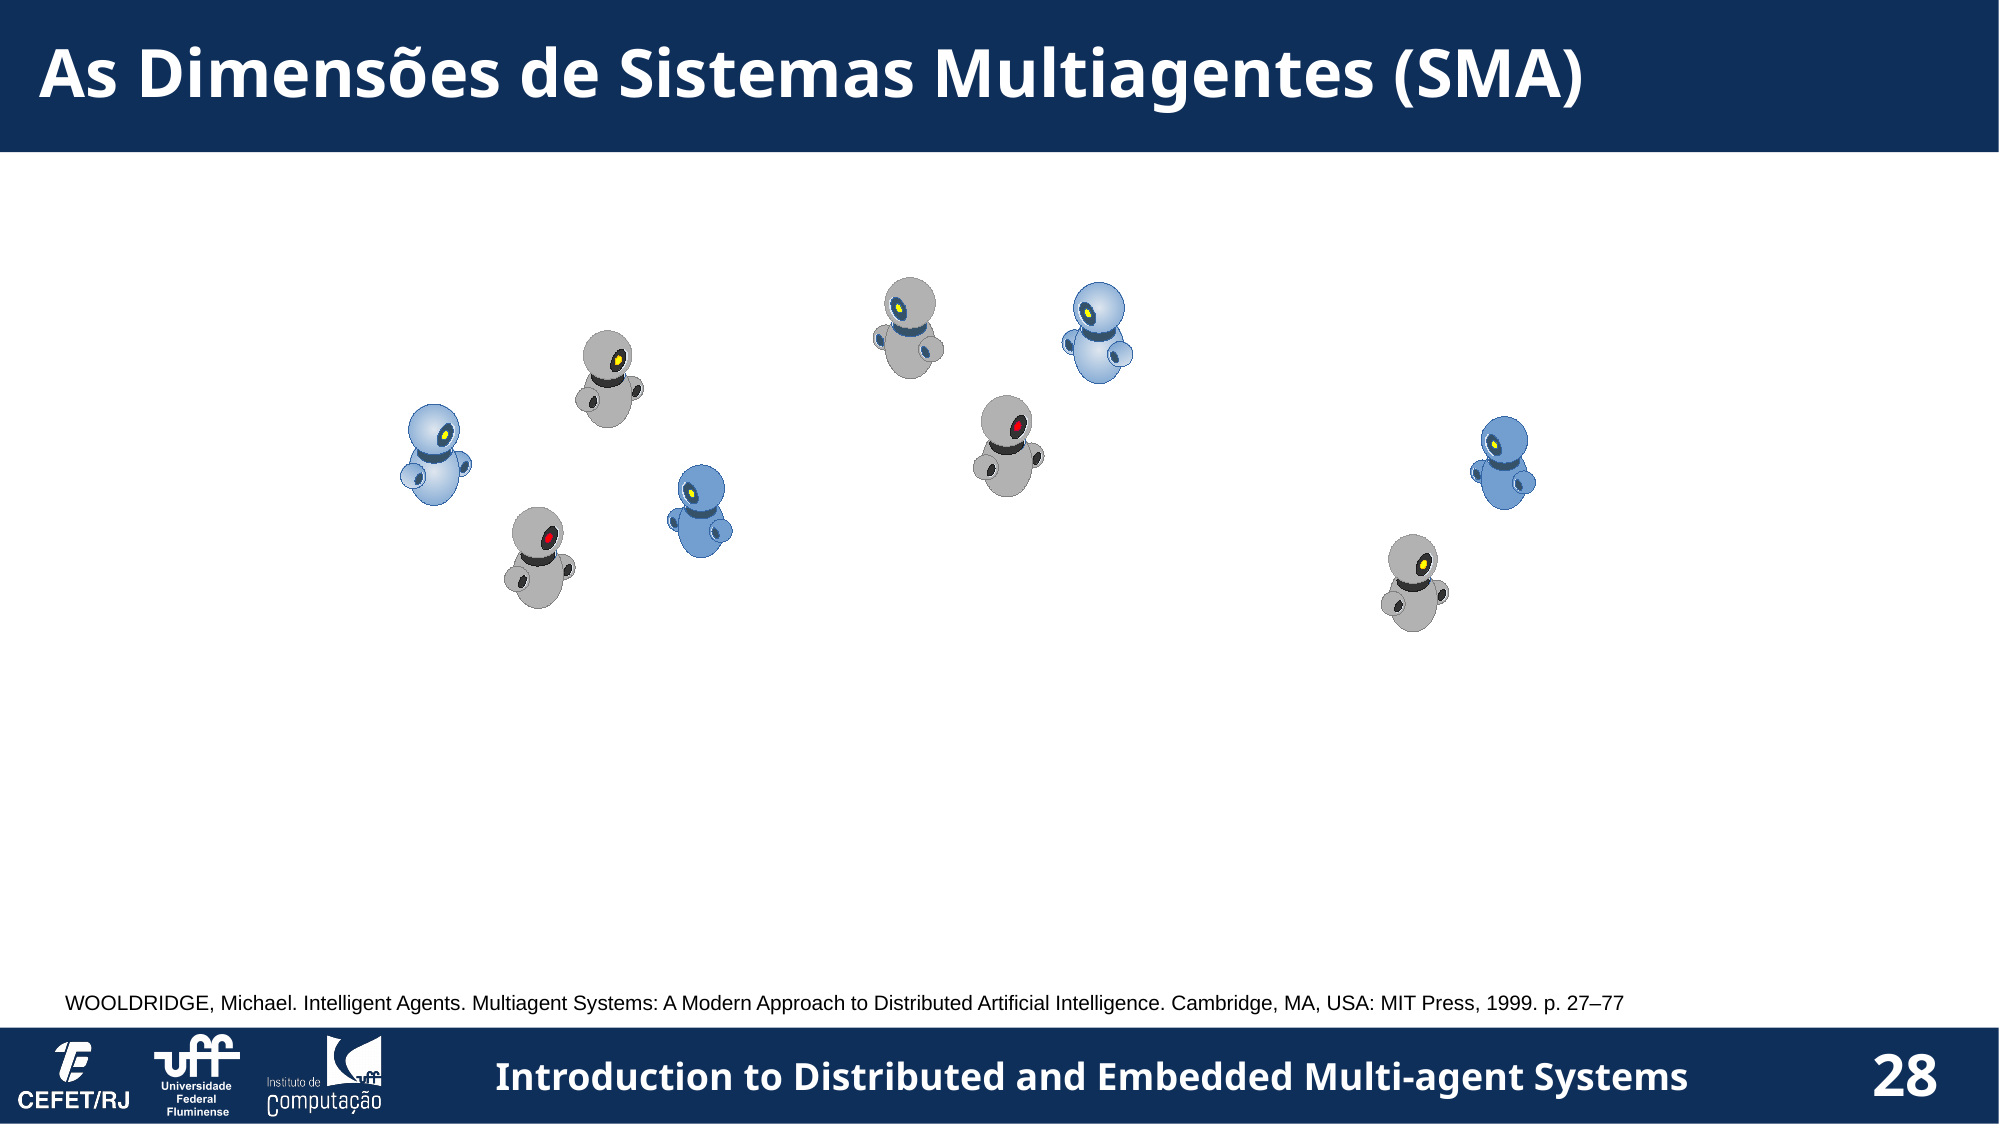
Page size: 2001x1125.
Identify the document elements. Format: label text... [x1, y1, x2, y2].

text_box [873, 277, 944, 379]
text_box As Dimensões de Sistemas Multiagentes (SMA) [25, 23, 1999, 119]
text_box [504, 507, 576, 609]
picture [153, 1033, 241, 1121]
text_box WOOLDRIDGE, Michael. Intelligent Agents. Multiagent Systems: A Modern Approach to Distributed Artificial Intelligence. Cambridge, MA, USA: MIT Press, 1999. p. 27–77 [50, 982, 1969, 1023]
text_box [1381, 534, 1449, 632]
picture [18, 1021, 129, 1125]
text_box [1061, 282, 1133, 384]
text_box [667, 464, 733, 558]
text_box [1470, 416, 1536, 510]
picture [265, 1033, 383, 1117]
text_box [973, 395, 1045, 497]
text_box [400, 404, 472, 506]
text_box [575, 330, 644, 428]
